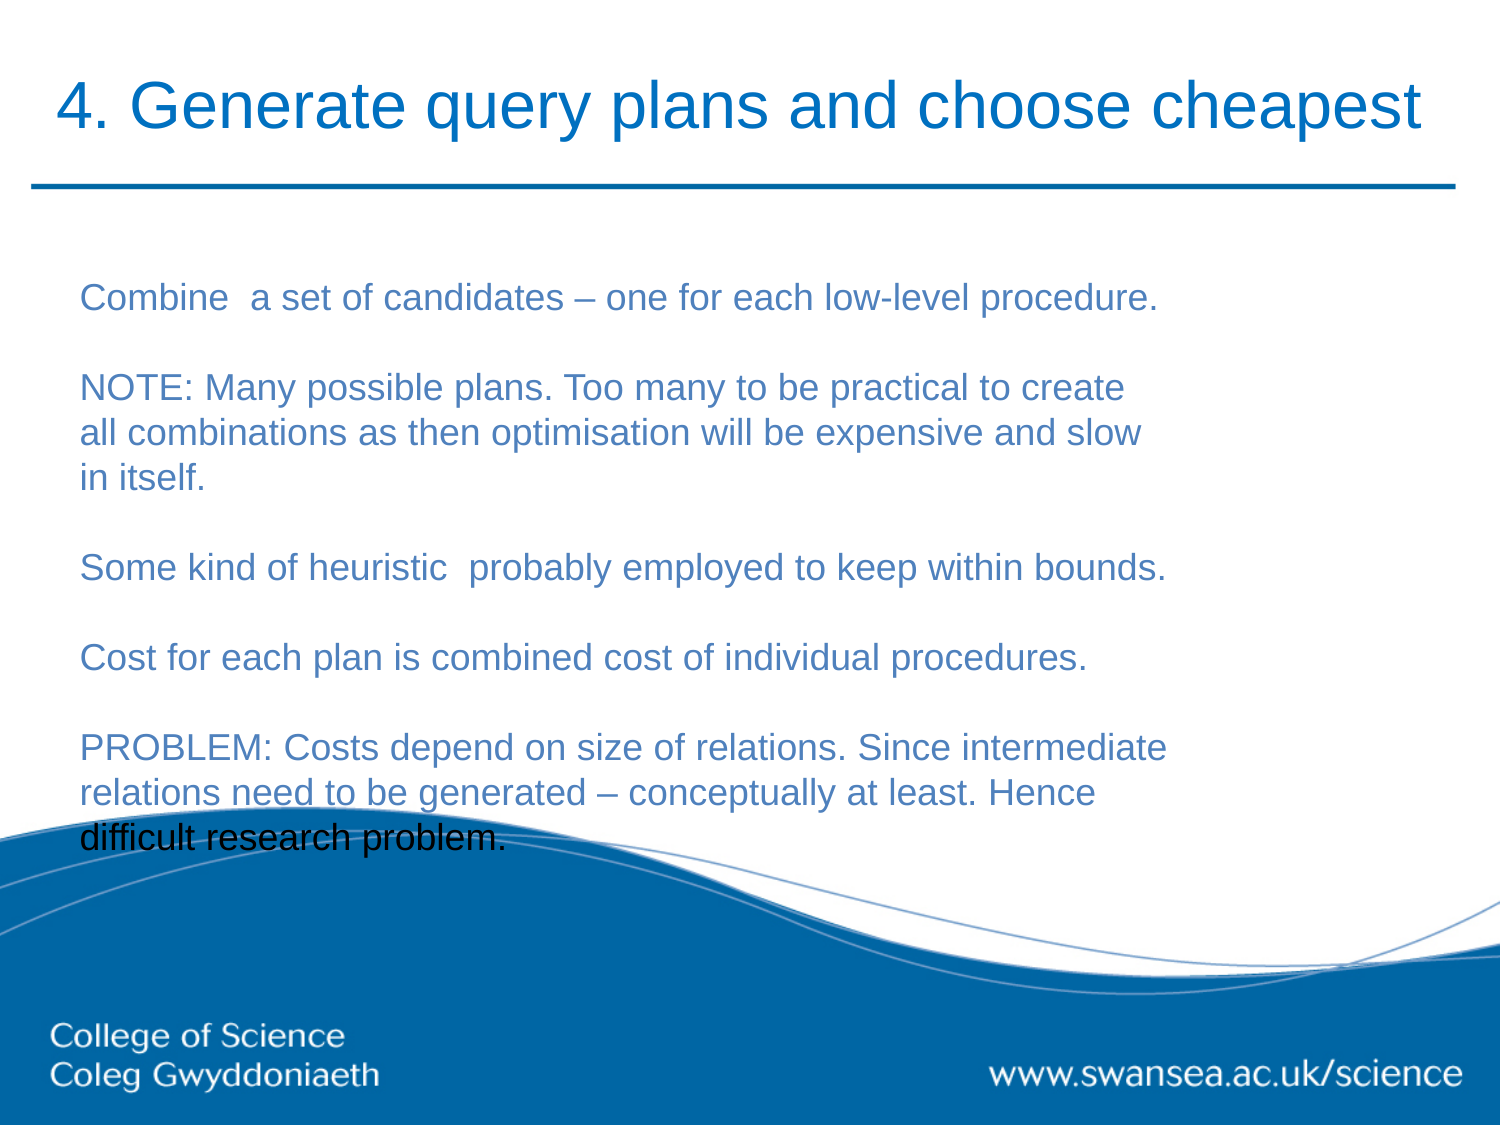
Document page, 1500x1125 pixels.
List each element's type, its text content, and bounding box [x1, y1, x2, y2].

picture [0, 0, 1500, 1125]
text_box Combine a set of candidates – one for each low-level procedure. NOTE: Many possible plans. Too many to be practical to create all combinations as then optimisation will be expensive and slow in itself. Some kind of heuristic probably employed to keep within bounds. Cost for each plan is combined cost of individual procedures. PROBLEM: Costs depend on size of relations. Since intermediate relations need to be generated – conceptually at least. Hence difficult research problem. [64, 265, 1187, 866]
text_box 4. Generate query plans and choose cheapest [41, 54, 1471, 150]
